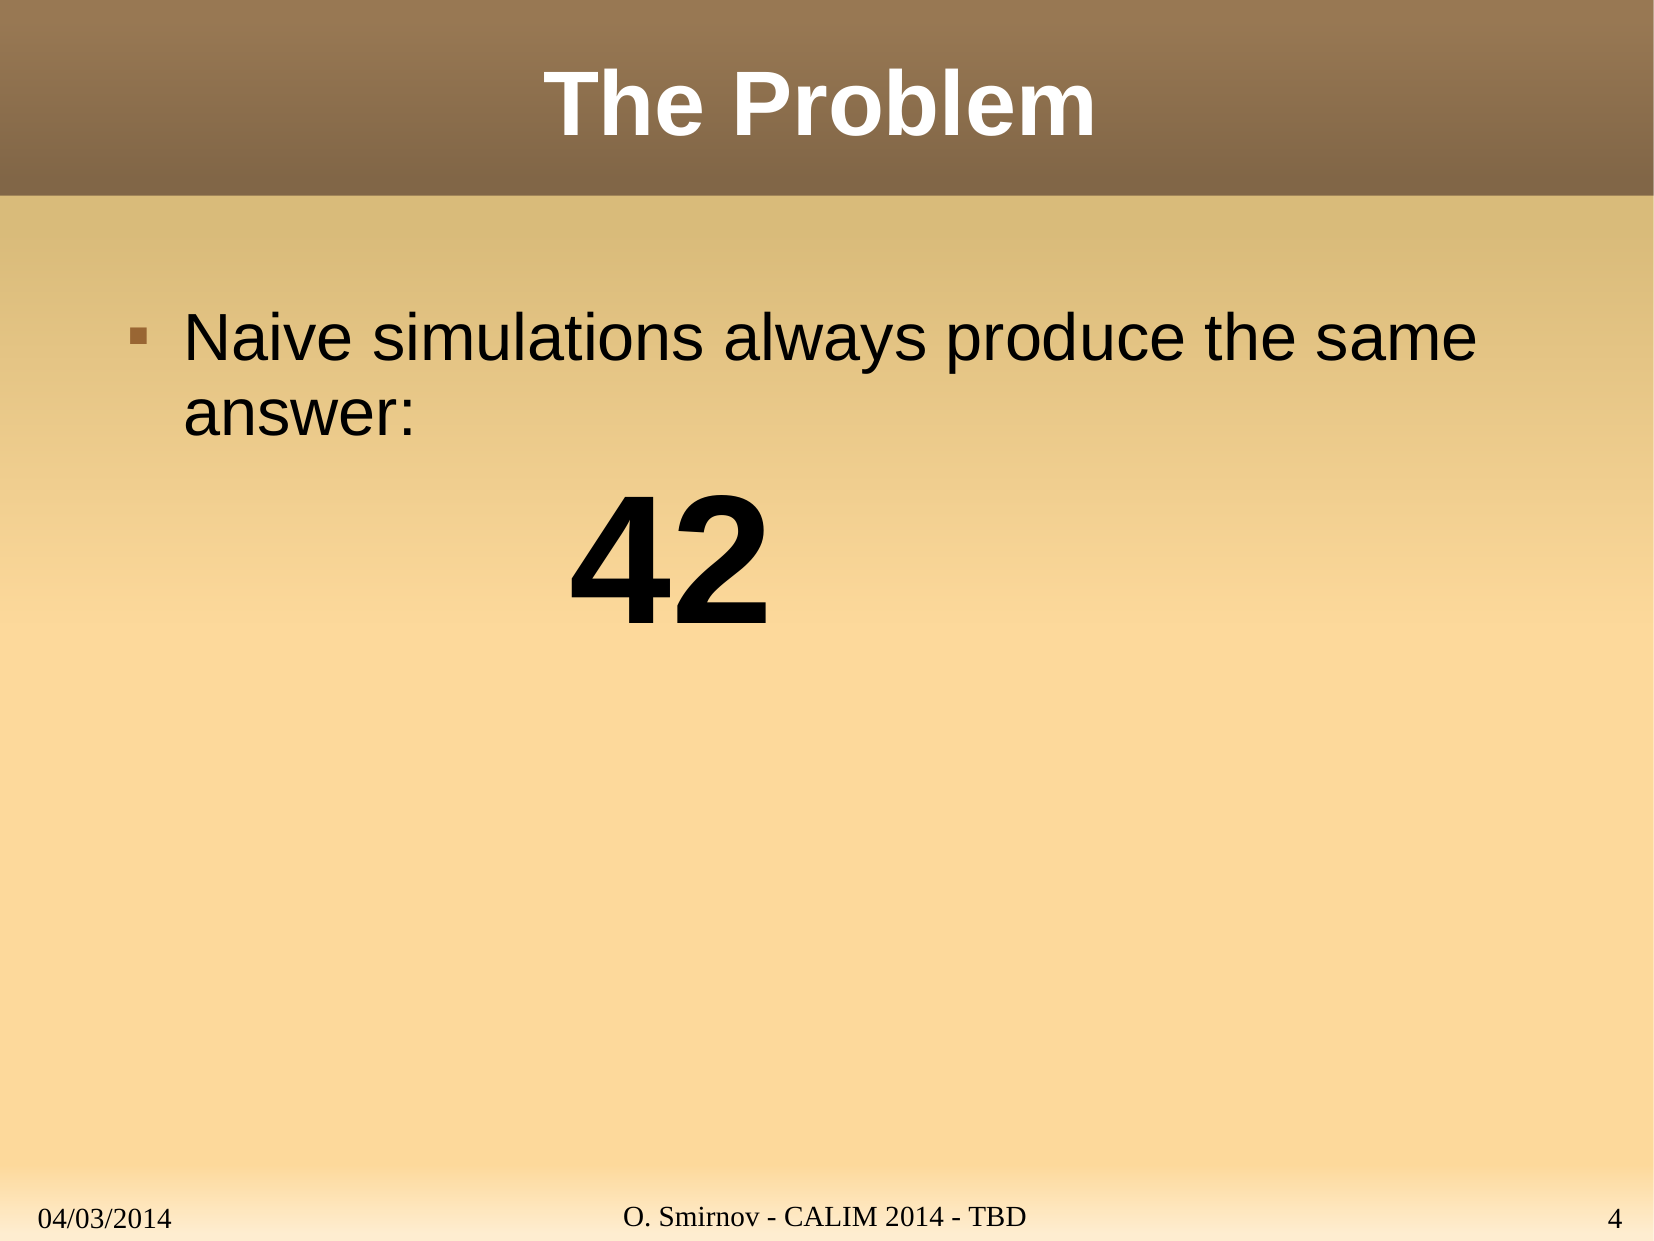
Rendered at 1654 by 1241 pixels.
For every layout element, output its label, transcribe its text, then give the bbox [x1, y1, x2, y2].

text_box 42 [555, 450, 1426, 670]
picture [0, 0, 1654, 1241]
title The Problem [76, 0, 1565, 208]
list Naive simulations always produce the same answer: [112, 300, 1601, 1119]
